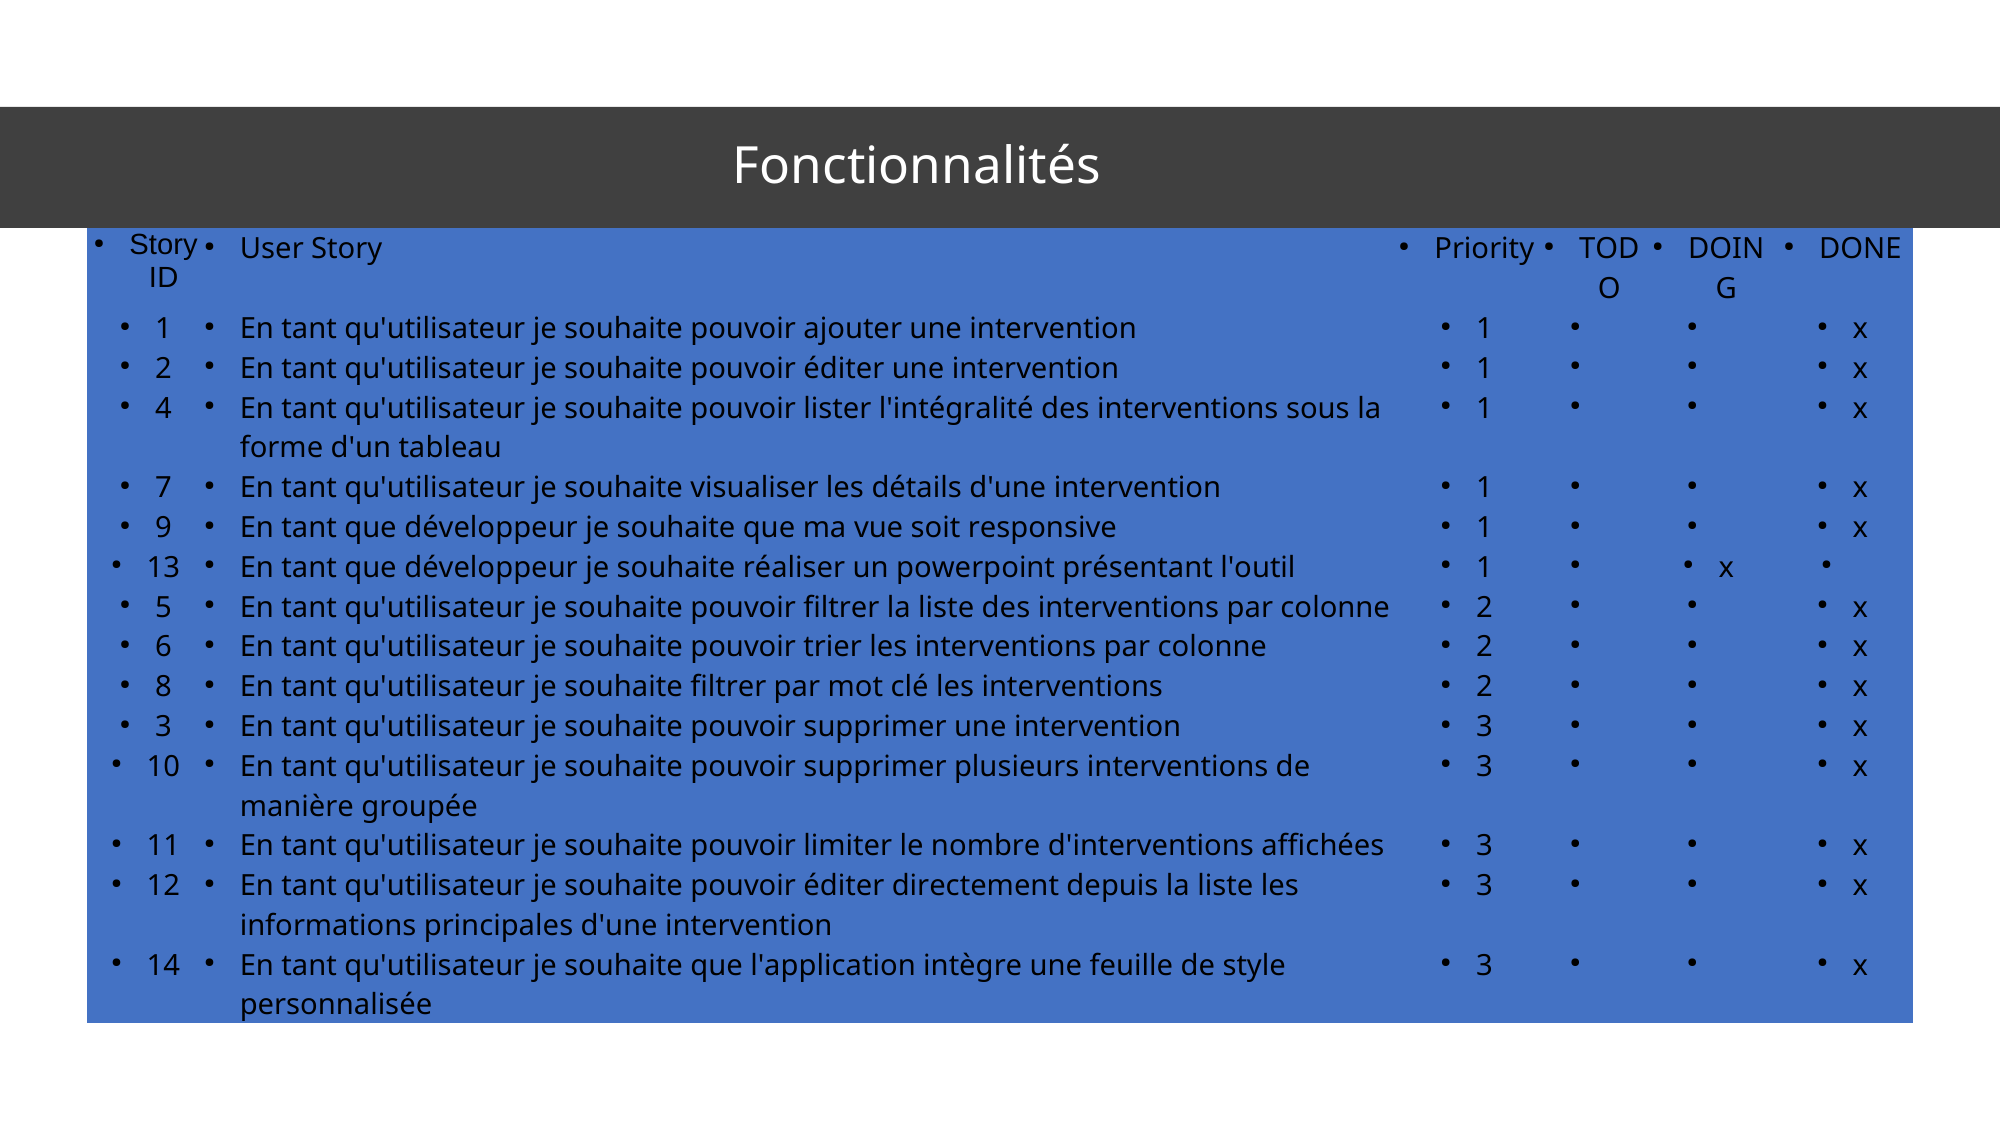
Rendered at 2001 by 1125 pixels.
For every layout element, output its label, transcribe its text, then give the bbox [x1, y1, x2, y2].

table_cell 3 [1395, 705, 1539, 745]
table_cell 3 [1395, 745, 1539, 825]
table_cell x [1773, 466, 1913, 506]
table_cell 13 [87, 546, 204, 586]
table_cell 1 [1395, 546, 1539, 586]
table_cell x [1773, 626, 1913, 665]
table_cell En tant qu'utilisateur je souhaite pouvoir éditer une intervention [204, 347, 1395, 387]
table_cell [1539, 387, 1645, 466]
table_cell x [1773, 665, 1913, 705]
table_cell [1645, 745, 1773, 825]
table_cell 1 [1395, 506, 1539, 546]
table_cell [1539, 506, 1645, 546]
table_cell 3 [1395, 864, 1539, 944]
table_cell [1539, 665, 1645, 705]
table_cell [1645, 626, 1773, 665]
table_cell [1539, 745, 1645, 825]
table_cell En tant que développeur je souhaite que ma vue soit responsive [204, 506, 1395, 546]
table_cell 3 [1395, 825, 1539, 864]
table_cell 1 [1395, 307, 1539, 347]
table_cell [1645, 864, 1773, 944]
table_cell 2 [87, 347, 204, 387]
table_cell En tant qu'utilisateur je souhaite pouvoir ajouter une intervention [204, 307, 1395, 347]
table_cell [1645, 466, 1773, 506]
table_cell x [1773, 347, 1913, 387]
table_cell 2 [1395, 586, 1539, 626]
table_cell En tant qu'utilisateur je souhaite pouvoir lister l'intégralité des interventions sous la forme d'un tableau [204, 387, 1395, 466]
table_cell [1773, 546, 1913, 586]
table_cell En tant qu'utilisateur je souhaite pouvoir limiter le nombre d'interventions affichées [204, 825, 1395, 864]
table_cell x [1773, 506, 1913, 546]
text_box [0, 107, 2000, 228]
table_cell [1539, 944, 1645, 1023]
table_header TODO [1539, 228, 1645, 307]
table_cell 10 [87, 745, 204, 825]
table_cell x [1773, 825, 1913, 864]
table_cell [1645, 825, 1773, 864]
table_cell 3 [1395, 944, 1539, 1023]
table_cell x [1773, 745, 1913, 825]
table_header DOING [1645, 228, 1773, 307]
table_header User Story [204, 228, 1395, 307]
table_cell En tant qu'utilisateur je souhaite pouvoir trier les interventions par colonne [204, 626, 1395, 665]
table_cell 14 [87, 944, 204, 1023]
table_cell En tant qu'utilisateur je souhaite visualiser les détails d'une intervention [204, 466, 1395, 506]
table_cell 3 [87, 705, 204, 745]
table_cell [1645, 506, 1773, 546]
table_cell x [1773, 944, 1913, 1023]
table_cell 11 [87, 825, 204, 864]
table_cell [1539, 586, 1645, 626]
table_header Story ID [87, 228, 204, 307]
table_cell 9 [87, 506, 204, 546]
table_cell 8 [87, 665, 204, 705]
table_cell [1645, 387, 1773, 466]
table_cell [1539, 864, 1645, 944]
table_cell [1645, 307, 1773, 347]
title Fonctionnalités [717, 131, 1220, 203]
table_cell 5 [87, 586, 204, 626]
table_cell [1645, 347, 1773, 387]
table_header Priority [1395, 228, 1539, 307]
table_cell En tant qu'utilisateur je souhaite que l'application intègre une feuille de style personnalisée [204, 944, 1395, 1023]
table_cell x [1773, 705, 1913, 745]
table_cell x [1645, 546, 1773, 586]
table_cell [1539, 546, 1645, 586]
table_cell 7 [87, 466, 204, 506]
table_cell 4 [87, 387, 204, 466]
table_cell [1645, 944, 1773, 1023]
table_cell 1 [87, 307, 204, 347]
table_cell [1539, 466, 1645, 506]
table_cell 6 [87, 626, 204, 665]
table_cell En tant que développeur je souhaite réaliser un powerpoint présentant l'outil [204, 546, 1395, 586]
table_cell 2 [1395, 626, 1539, 665]
table_cell [1539, 825, 1645, 864]
table_cell x [1773, 586, 1913, 626]
table_cell En tant qu'utilisateur je souhaite pouvoir éditer directement depuis la liste les informations principales d'une intervention [204, 864, 1395, 944]
table_cell 2 [1395, 665, 1539, 705]
table_header DONE [1773, 228, 1913, 307]
table_cell [1539, 626, 1645, 665]
table_cell En tant qu'utilisateur je souhaite pouvoir filtrer la liste des interventions par colonne [204, 586, 1395, 626]
table_cell [1645, 665, 1773, 705]
table_cell x [1773, 387, 1913, 466]
table_cell [1645, 705, 1773, 745]
table_cell 1 [1395, 387, 1539, 466]
table_cell [1539, 307, 1645, 347]
table_cell [1645, 586, 1773, 626]
table_cell [1539, 705, 1645, 745]
table_cell x [1773, 864, 1913, 944]
table_cell [1539, 347, 1645, 387]
table_cell 1 [1395, 466, 1539, 506]
table_cell 12 [87, 864, 204, 944]
table_cell 1 [1395, 347, 1539, 387]
table_cell En tant qu'utilisateur je souhaite pouvoir supprimer plusieurs interventions de manière groupée [204, 745, 1395, 825]
table_cell x [1773, 307, 1913, 347]
table_cell En tant qu'utilisateur je souhaite filtrer par mot clé les interventions [204, 665, 1395, 705]
table_cell En tant qu'utilisateur je souhaite pouvoir supprimer une intervention [204, 705, 1395, 745]
